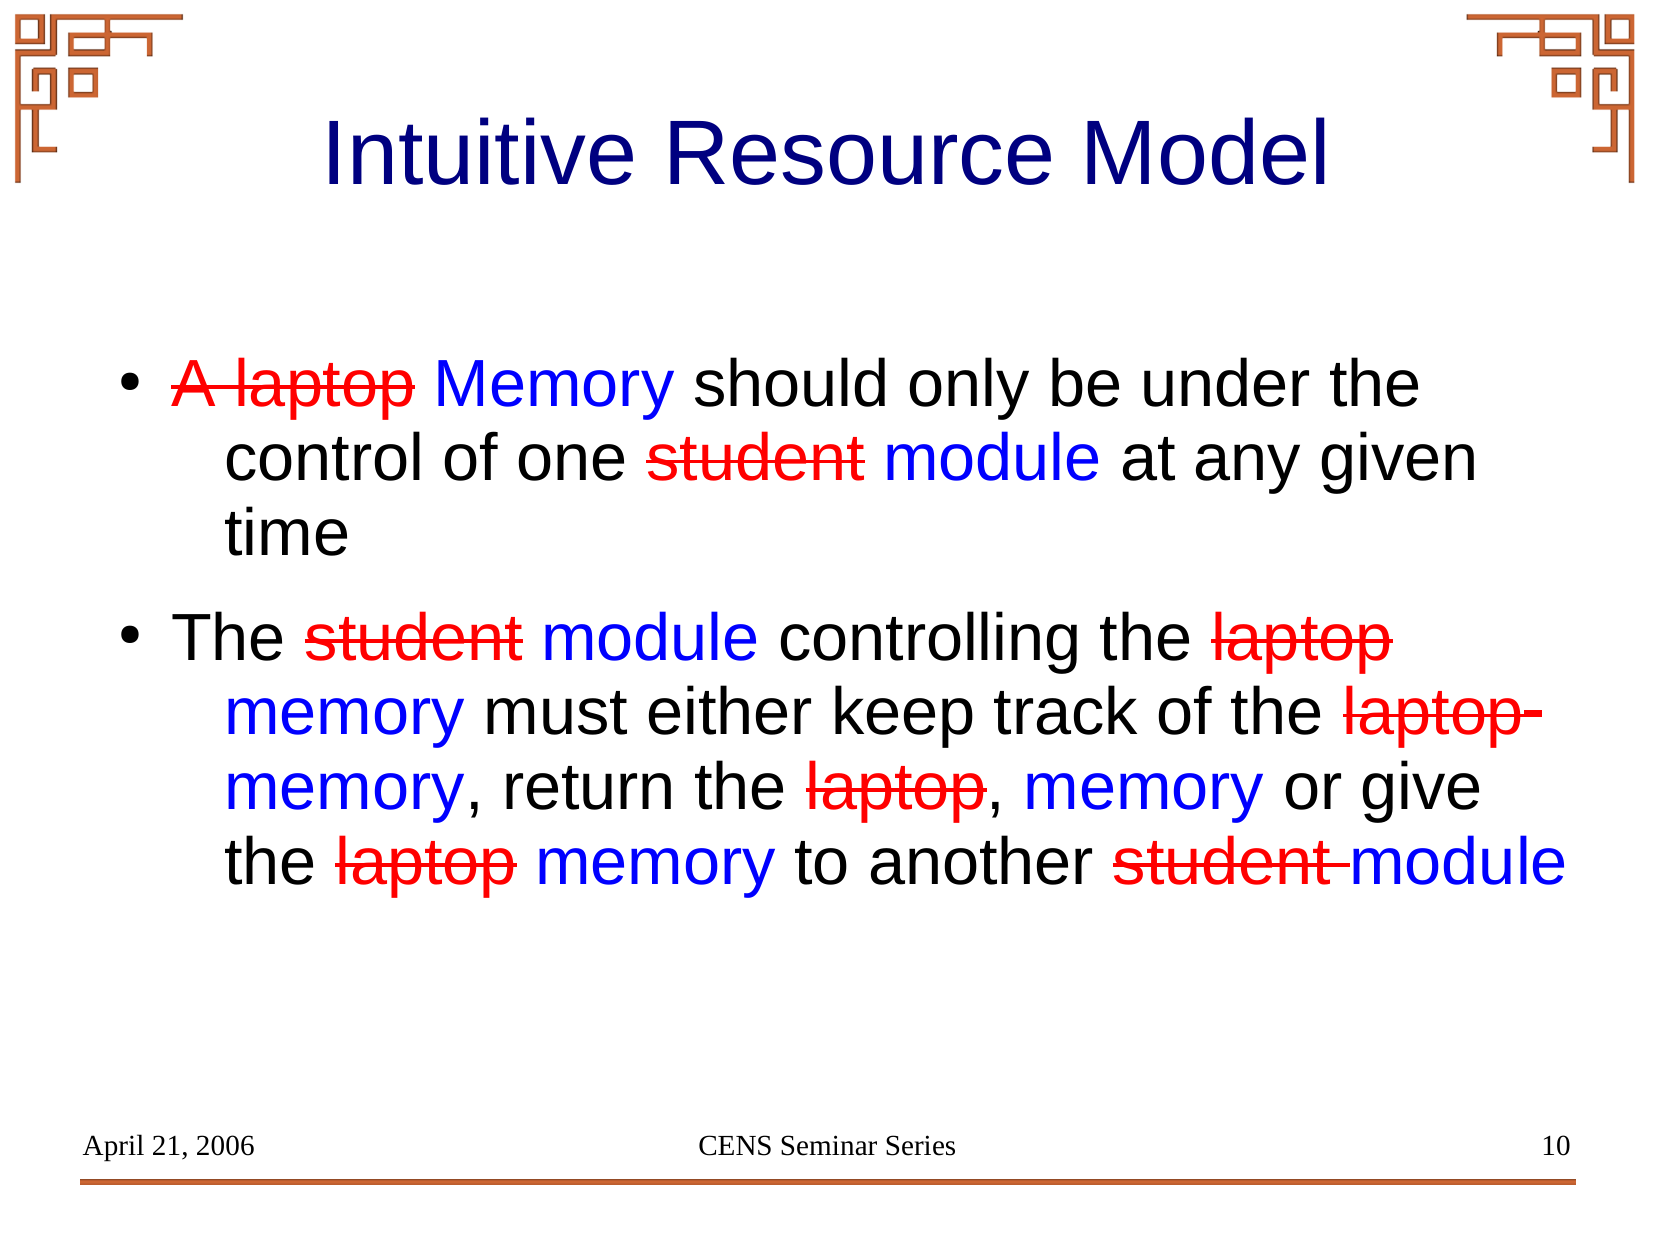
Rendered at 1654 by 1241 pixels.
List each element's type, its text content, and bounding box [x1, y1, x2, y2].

list A laptop Memory should only be under the control of one student module at any given time The student module controlling the laptop memory must either keep track of the laptop memory, return the laptop, memory or give the laptop memory to another student module [82, 345, 1571, 875]
picture [1456, 0, 1650, 194]
picture [80, 1179, 1576, 1185]
picture [0, 0, 194, 194]
title Intuitive Resource Model [82, 49, 1571, 257]
